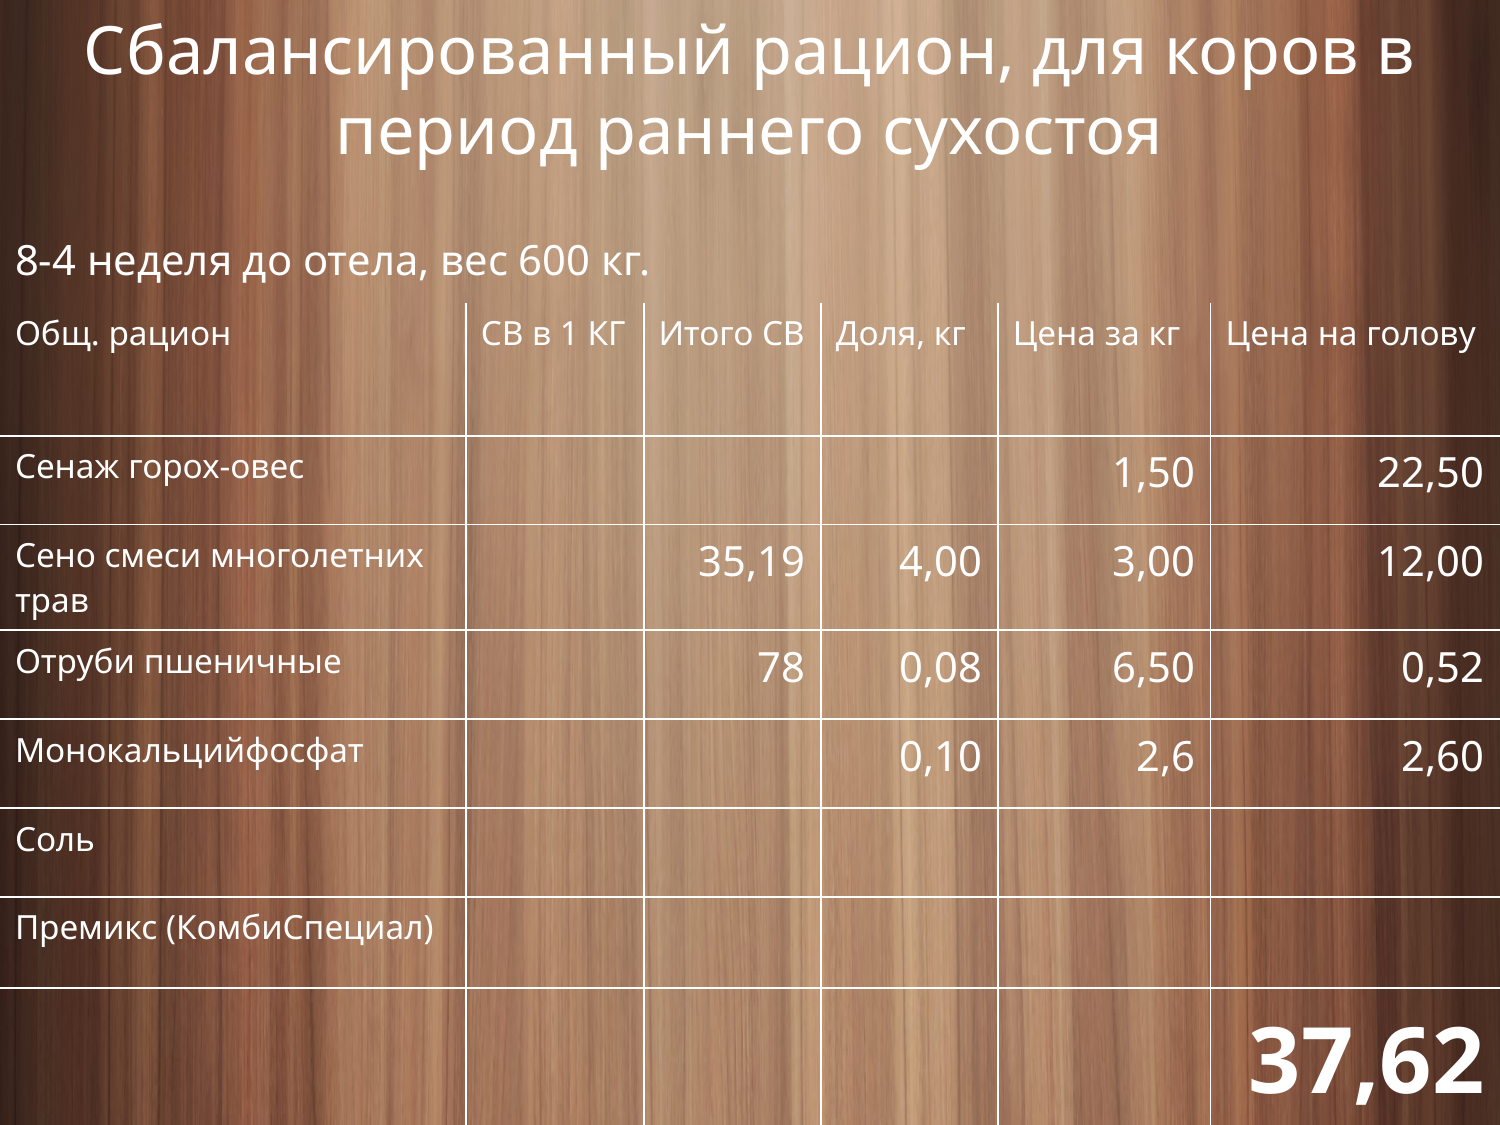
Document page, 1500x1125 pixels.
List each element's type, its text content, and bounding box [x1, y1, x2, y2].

table_cell 0,52 [1211, 631, 1500, 718]
table_cell [467, 631, 643, 718]
table_cell [822, 898, 997, 987]
table_header Итого СВ [645, 303, 820, 435]
table_cell [645, 809, 820, 896]
table_header Доля, кг [822, 303, 997, 435]
table_cell 4,00 [822, 525, 997, 629]
subtitle Сбалансированный рацион, для коров в период раннего сухостоя 8-4 неделя до отела, вес 600 кг. [0, 0, 1500, 303]
table_header Цена на голову [1211, 303, 1500, 435]
table_cell 1,50 [999, 437, 1210, 524]
table_cell [0, 989, 465, 1125]
table_cell [999, 809, 1210, 896]
table_cell [822, 809, 997, 896]
table_cell [467, 437, 643, 524]
table_header СВ в 1 КГ [467, 303, 643, 435]
table_cell 0,08 [822, 631, 997, 718]
table_cell 12,00 [1211, 525, 1500, 629]
table_cell [467, 525, 643, 629]
table_cell [645, 989, 820, 1125]
table_cell [467, 720, 643, 807]
table_cell 2,60 [1211, 720, 1500, 807]
table_cell 78 [645, 631, 820, 718]
table_cell [467, 809, 643, 896]
table_cell 2,6 [999, 720, 1210, 807]
table_cell [822, 437, 997, 524]
table_cell 37,62 [1211, 989, 1500, 1125]
table_cell [467, 989, 643, 1125]
table_header Общ. рацион [0, 303, 465, 435]
table_cell Премикс (КомбиСпециал) [0, 898, 465, 987]
table_cell Монокальцийфосфат [0, 720, 465, 807]
table_cell [467, 898, 643, 987]
table_cell [1211, 809, 1500, 896]
table_cell [999, 989, 1210, 1125]
table_cell [822, 989, 997, 1125]
table_cell [645, 437, 820, 524]
table_cell 3,00 [999, 525, 1210, 629]
table_cell 0,10 [822, 720, 997, 807]
table_cell [645, 898, 820, 987]
table_cell 22,50 [1211, 437, 1500, 524]
table_cell Отруби пшеничные [0, 631, 465, 718]
table_cell [1211, 898, 1500, 987]
table_header Цена за кг [999, 303, 1210, 435]
table_cell 35,19 [645, 525, 820, 629]
table_cell Сено смеси многолетних трав [0, 525, 465, 629]
table_cell Соль [0, 809, 465, 896]
table_cell [999, 898, 1210, 987]
table_cell Сенаж горох-овес [0, 437, 465, 524]
table_cell 6,50 [999, 631, 1210, 718]
table_cell [645, 720, 820, 807]
